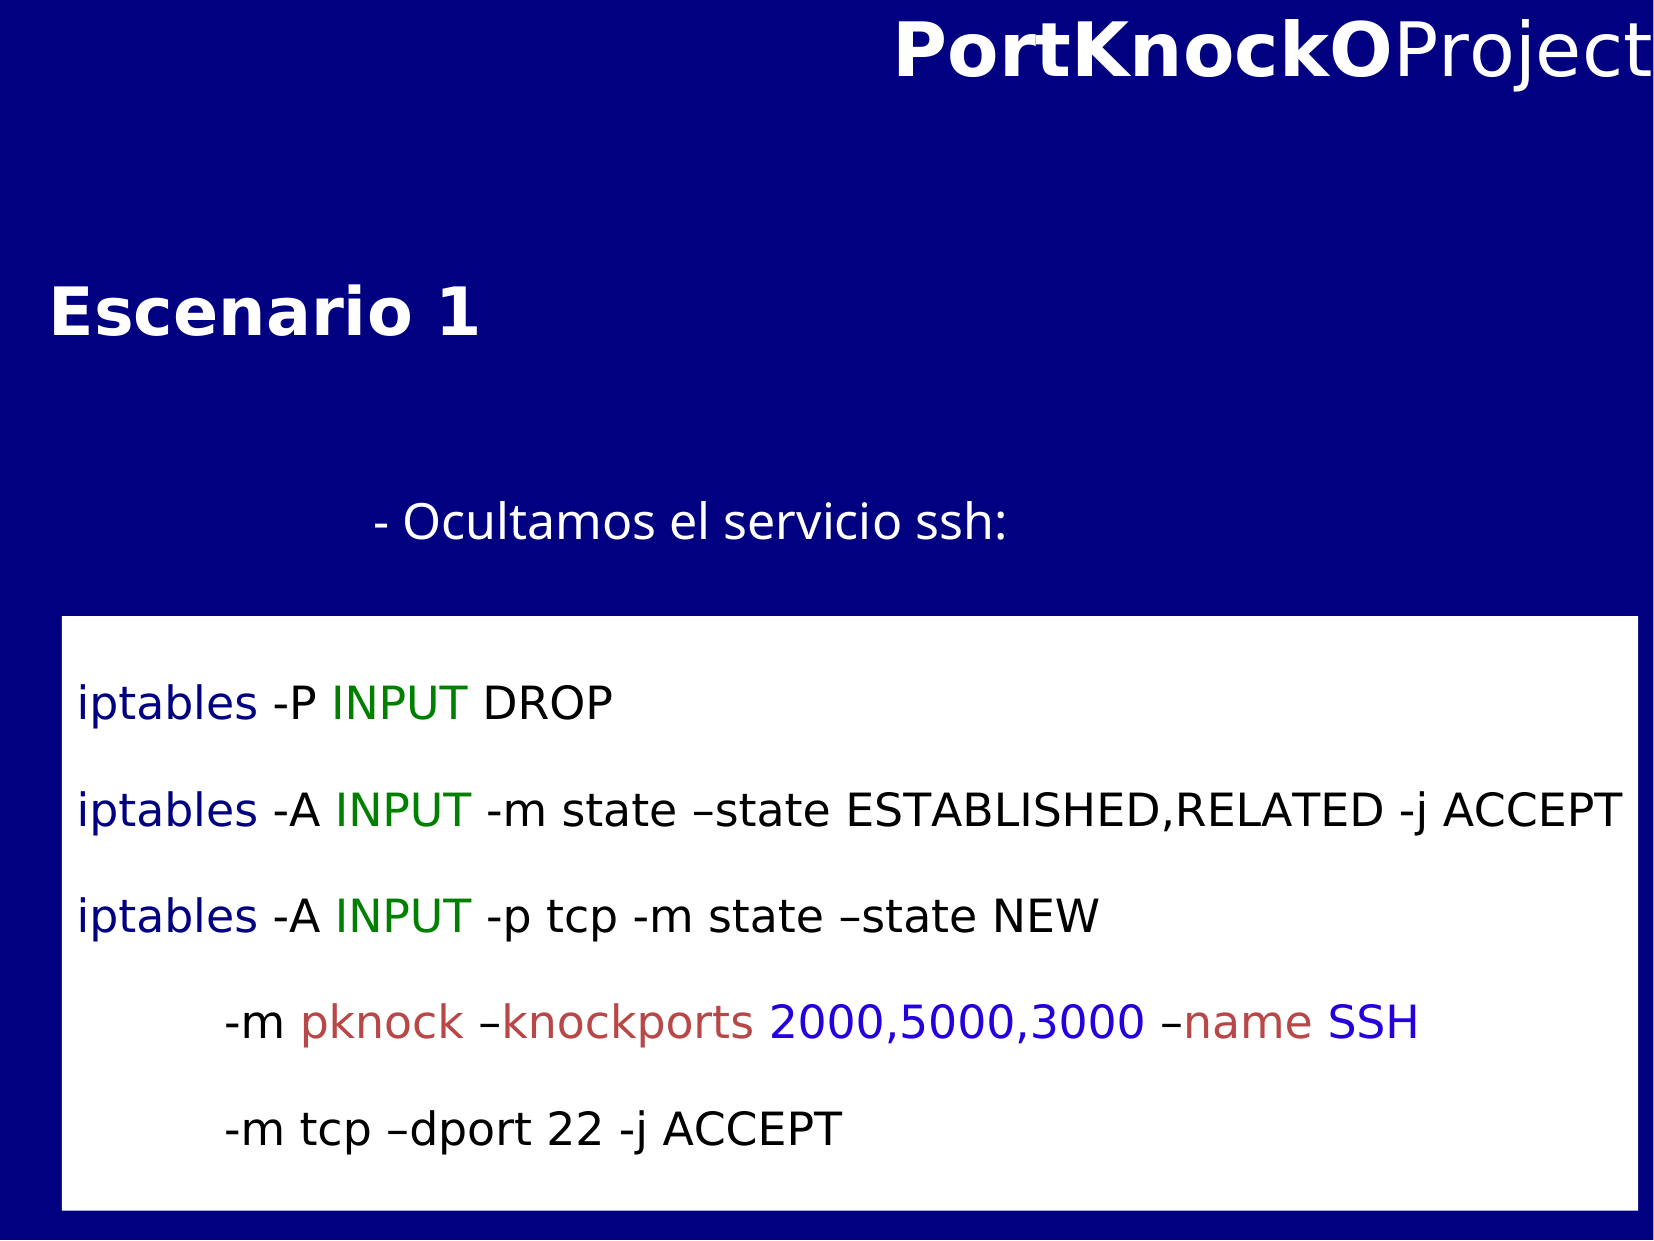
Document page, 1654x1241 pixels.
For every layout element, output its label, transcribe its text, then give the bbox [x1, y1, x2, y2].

text_box - Ocultamos el servicio ssh: [358, 478, 1000, 554]
text_box PortKnockOProject [878, 0, 1654, 103]
text_box iptables -P INPUT DROP iptables -A INPUT -m state –state ESTABLISHED,RELATED -j ACCEPT iptables -A INPUT -p tcp -m state –state NEW -m pknock –knockports 2000,5000,3000 –name SSH -m tcp –dport 22 -j ACCEPT [61, 616, 1613, 1211]
text_box Escenario 1 [33, 266, 498, 359]
